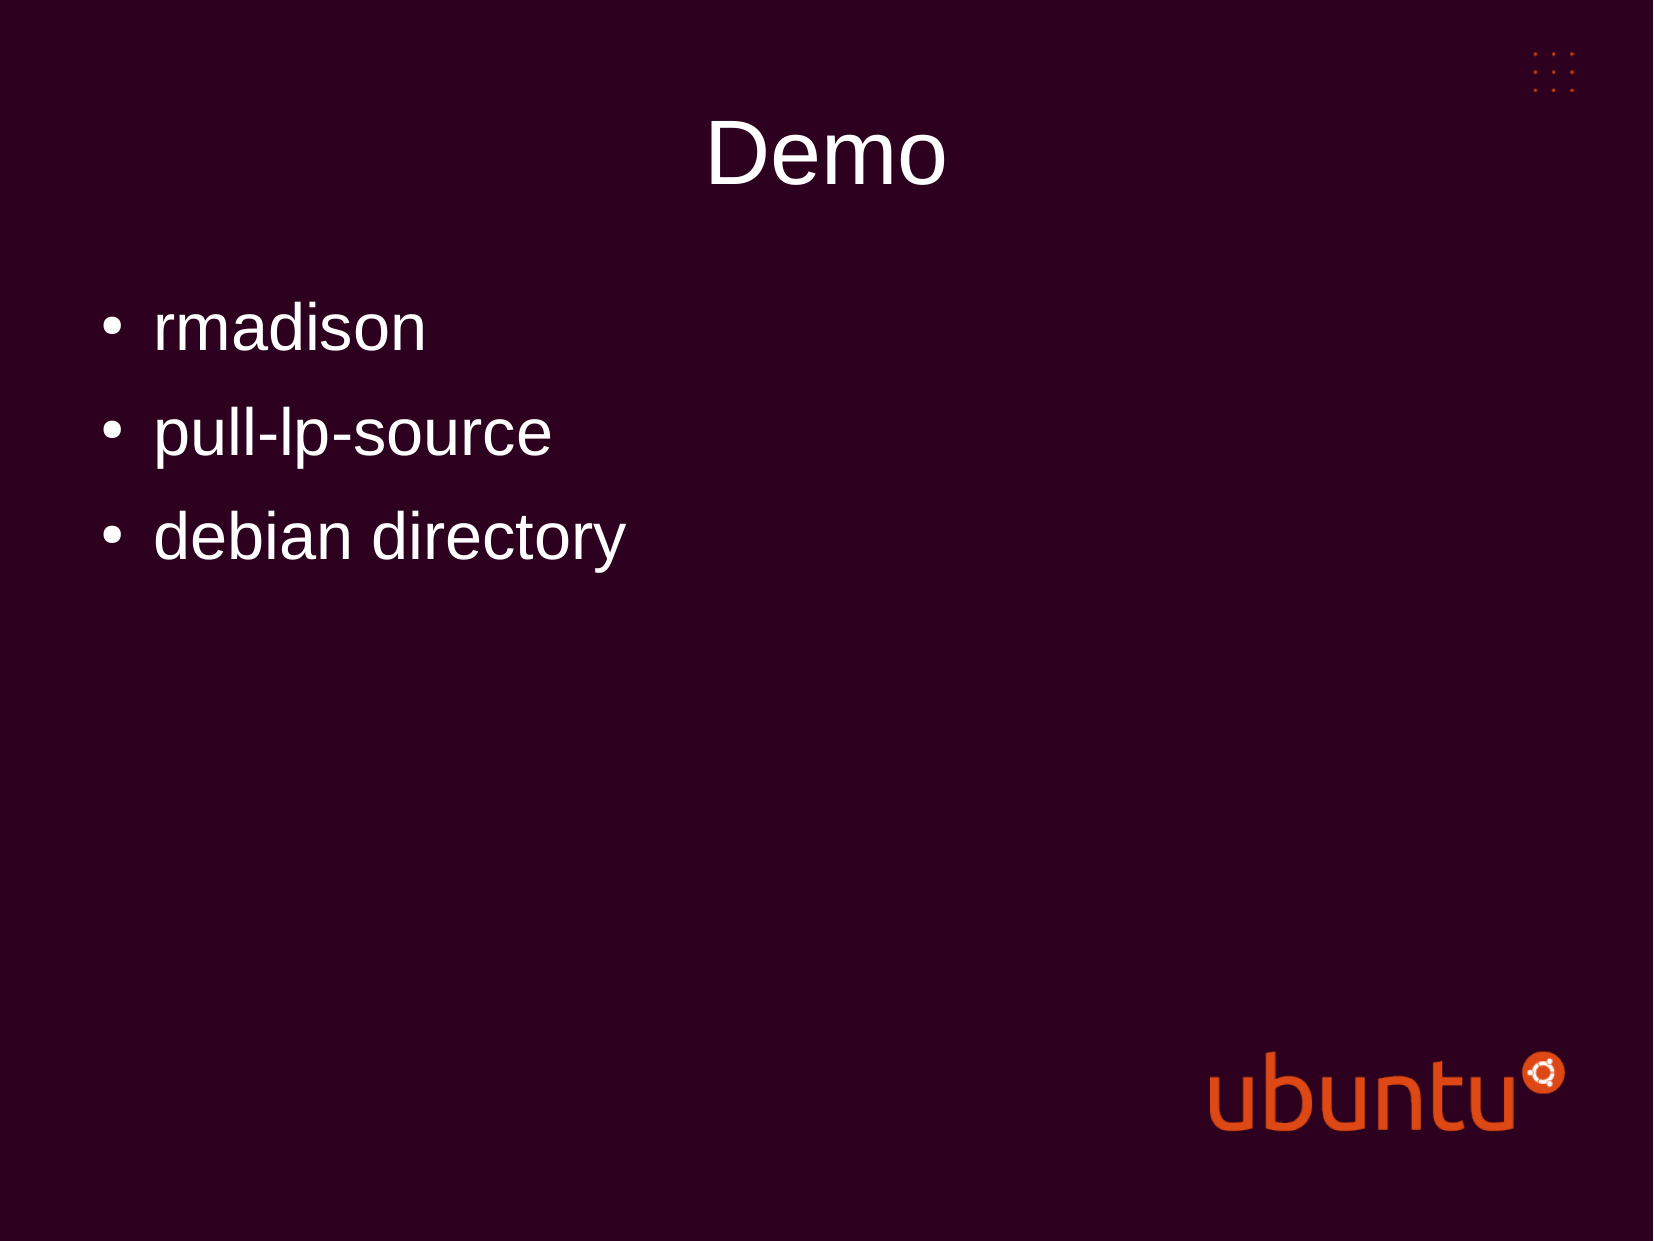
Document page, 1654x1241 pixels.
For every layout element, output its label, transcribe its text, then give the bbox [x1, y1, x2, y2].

title Demo [82, 49, 1571, 257]
picture [1121, 960, 1653, 1223]
picture [1571, 49, 1575, 94]
list rmadison pull-lp-source debian directory [82, 290, 1571, 1010]
